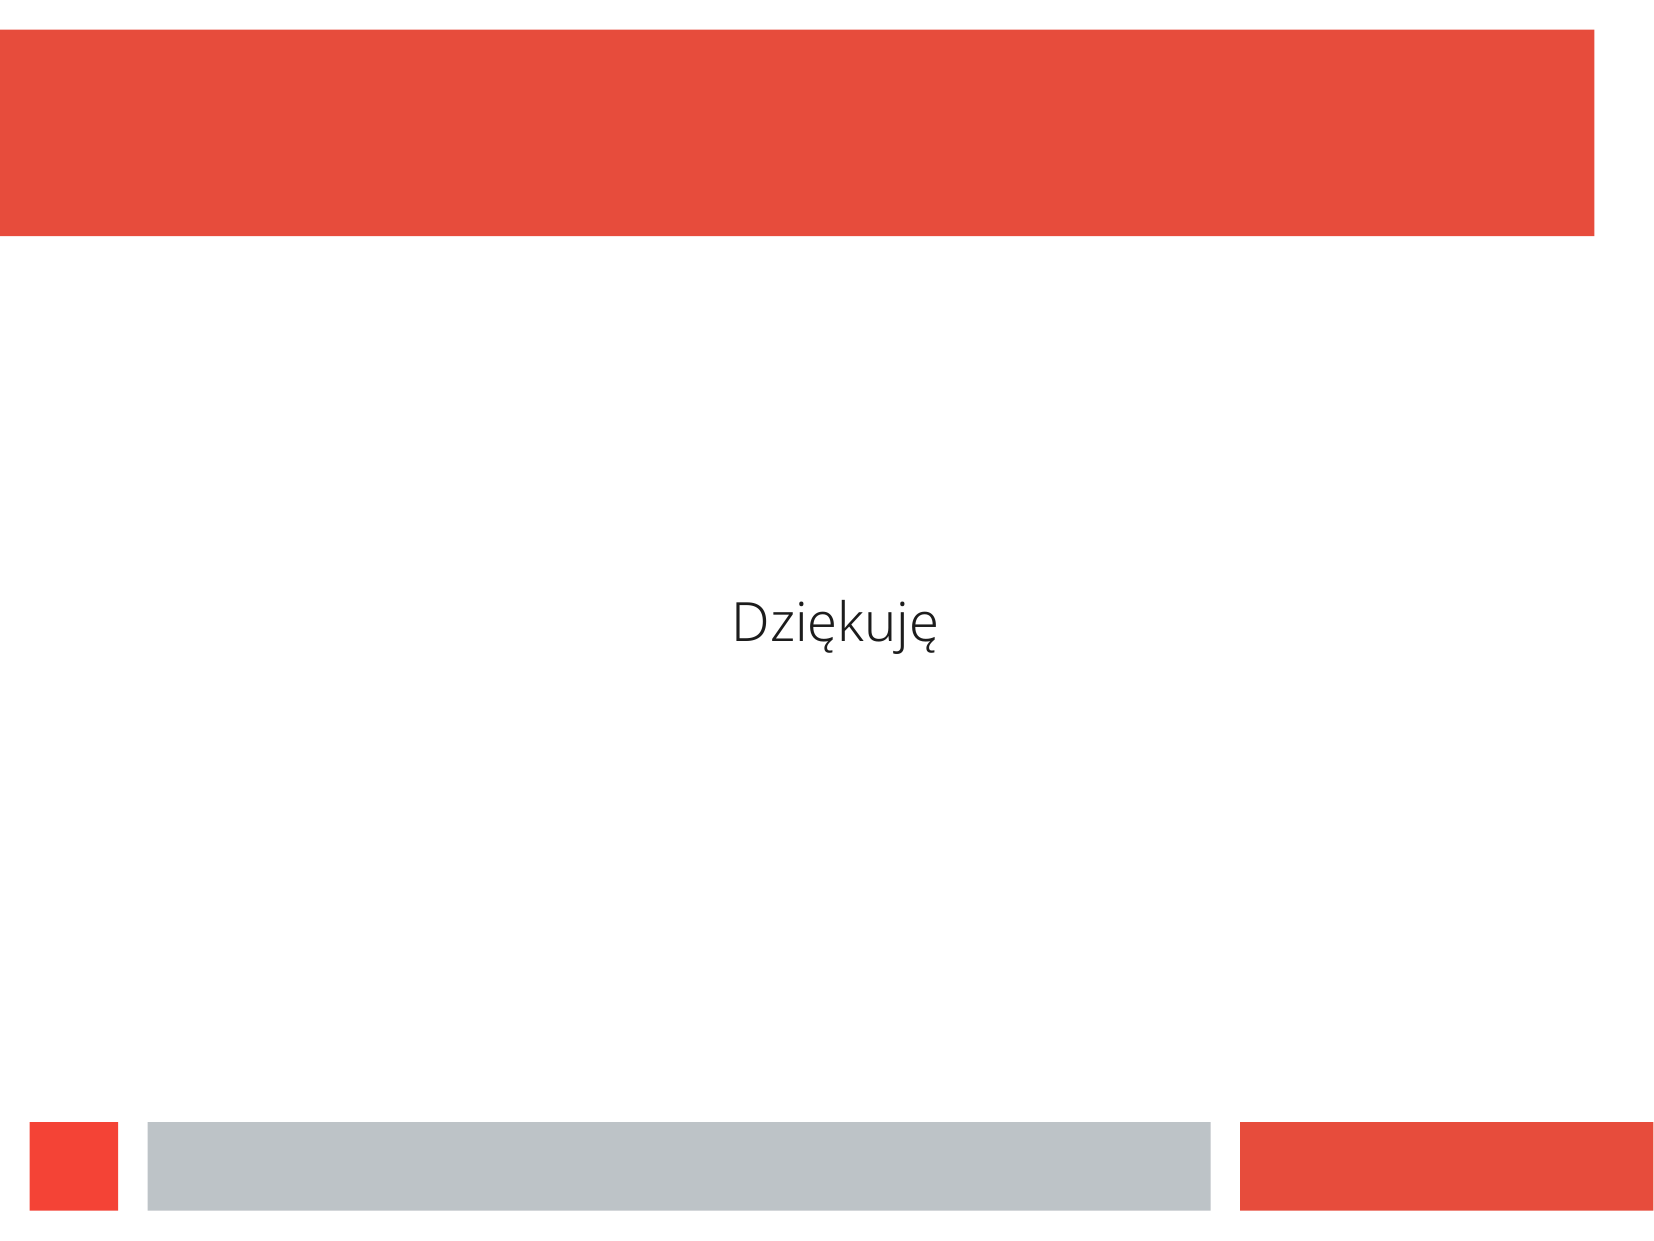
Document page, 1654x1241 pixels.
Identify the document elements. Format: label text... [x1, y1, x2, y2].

list Dziękuję [59, 324, 1565, 1093]
